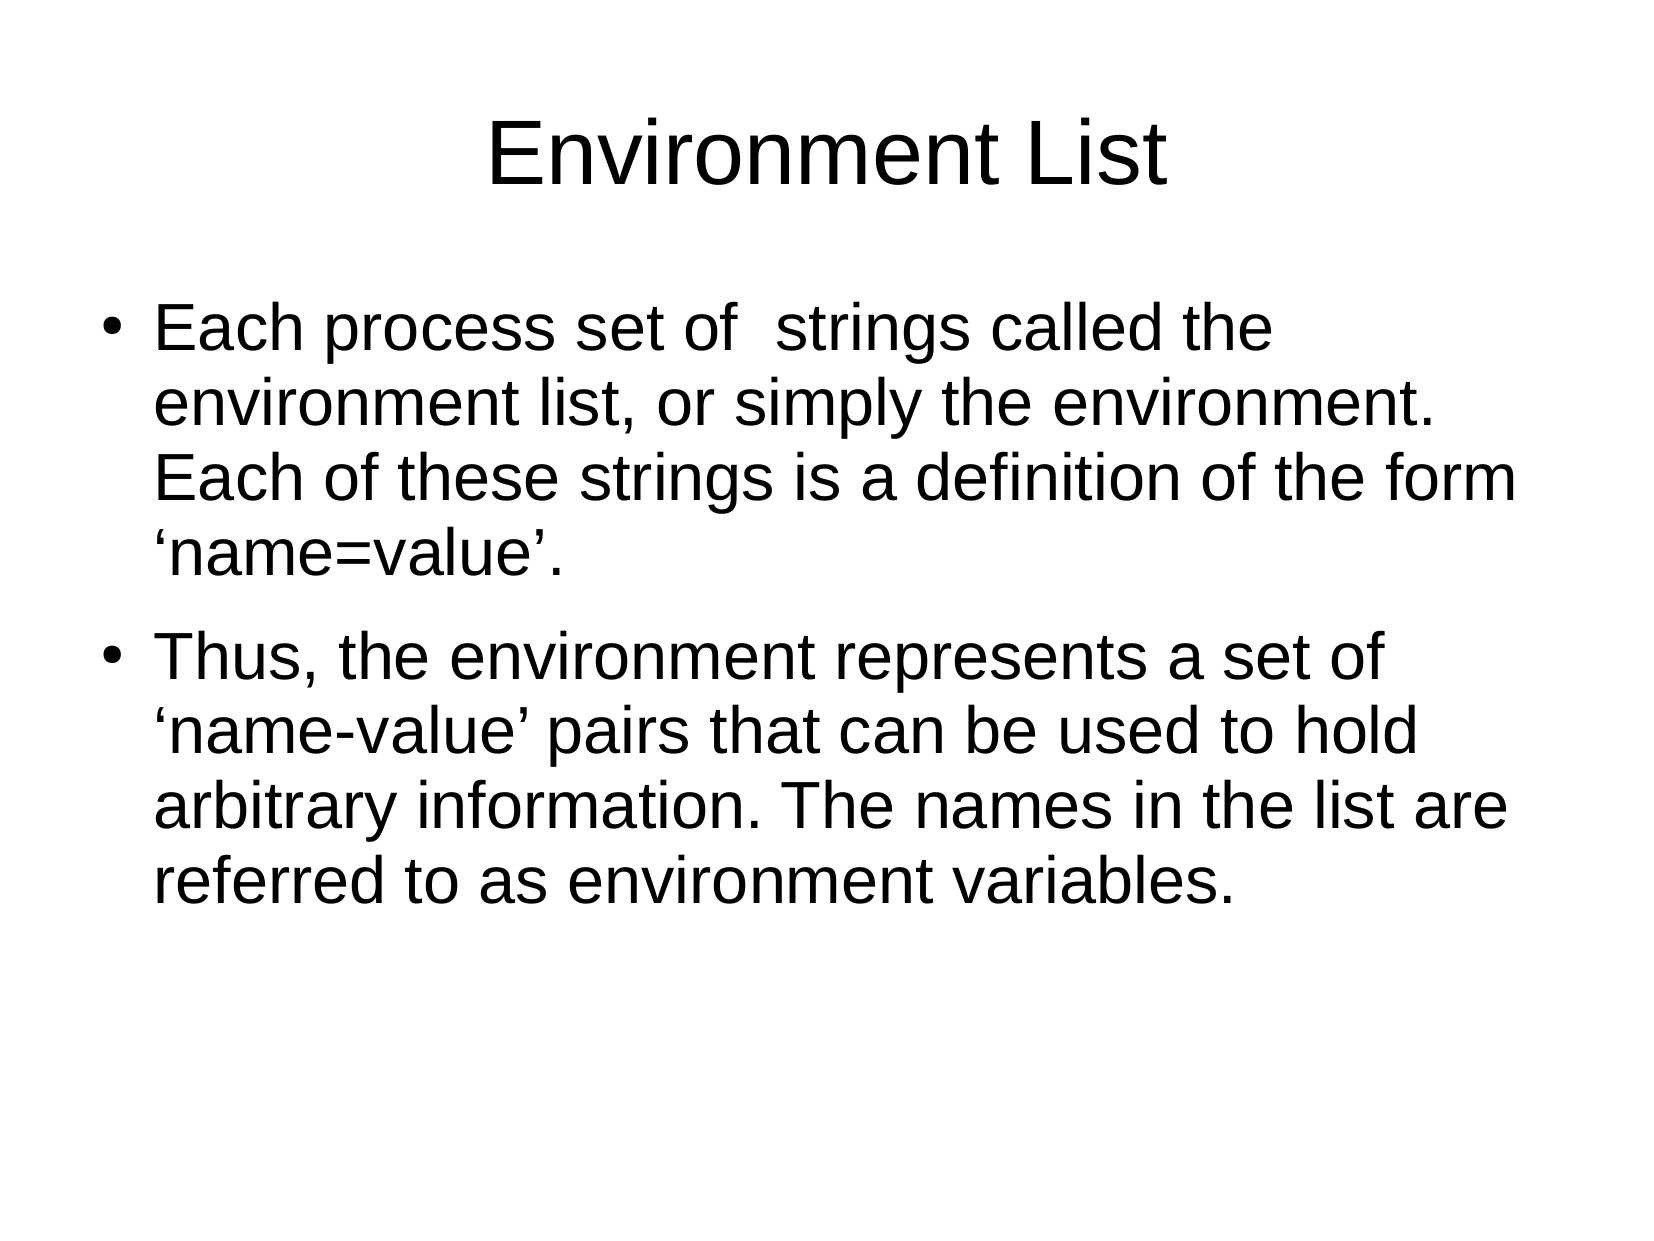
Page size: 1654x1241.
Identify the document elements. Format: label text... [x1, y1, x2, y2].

title Environment List [82, 49, 1571, 257]
list Each process set of strings called the environment list, or simply the environment. Each of these strings is a definition of the form ‘name=value’. Thus, the environment represents a set of ‘name-value’ pairs that can be used to hold arbitrary information. The names in the list are referred to as environment variables. [82, 290, 1571, 1010]
